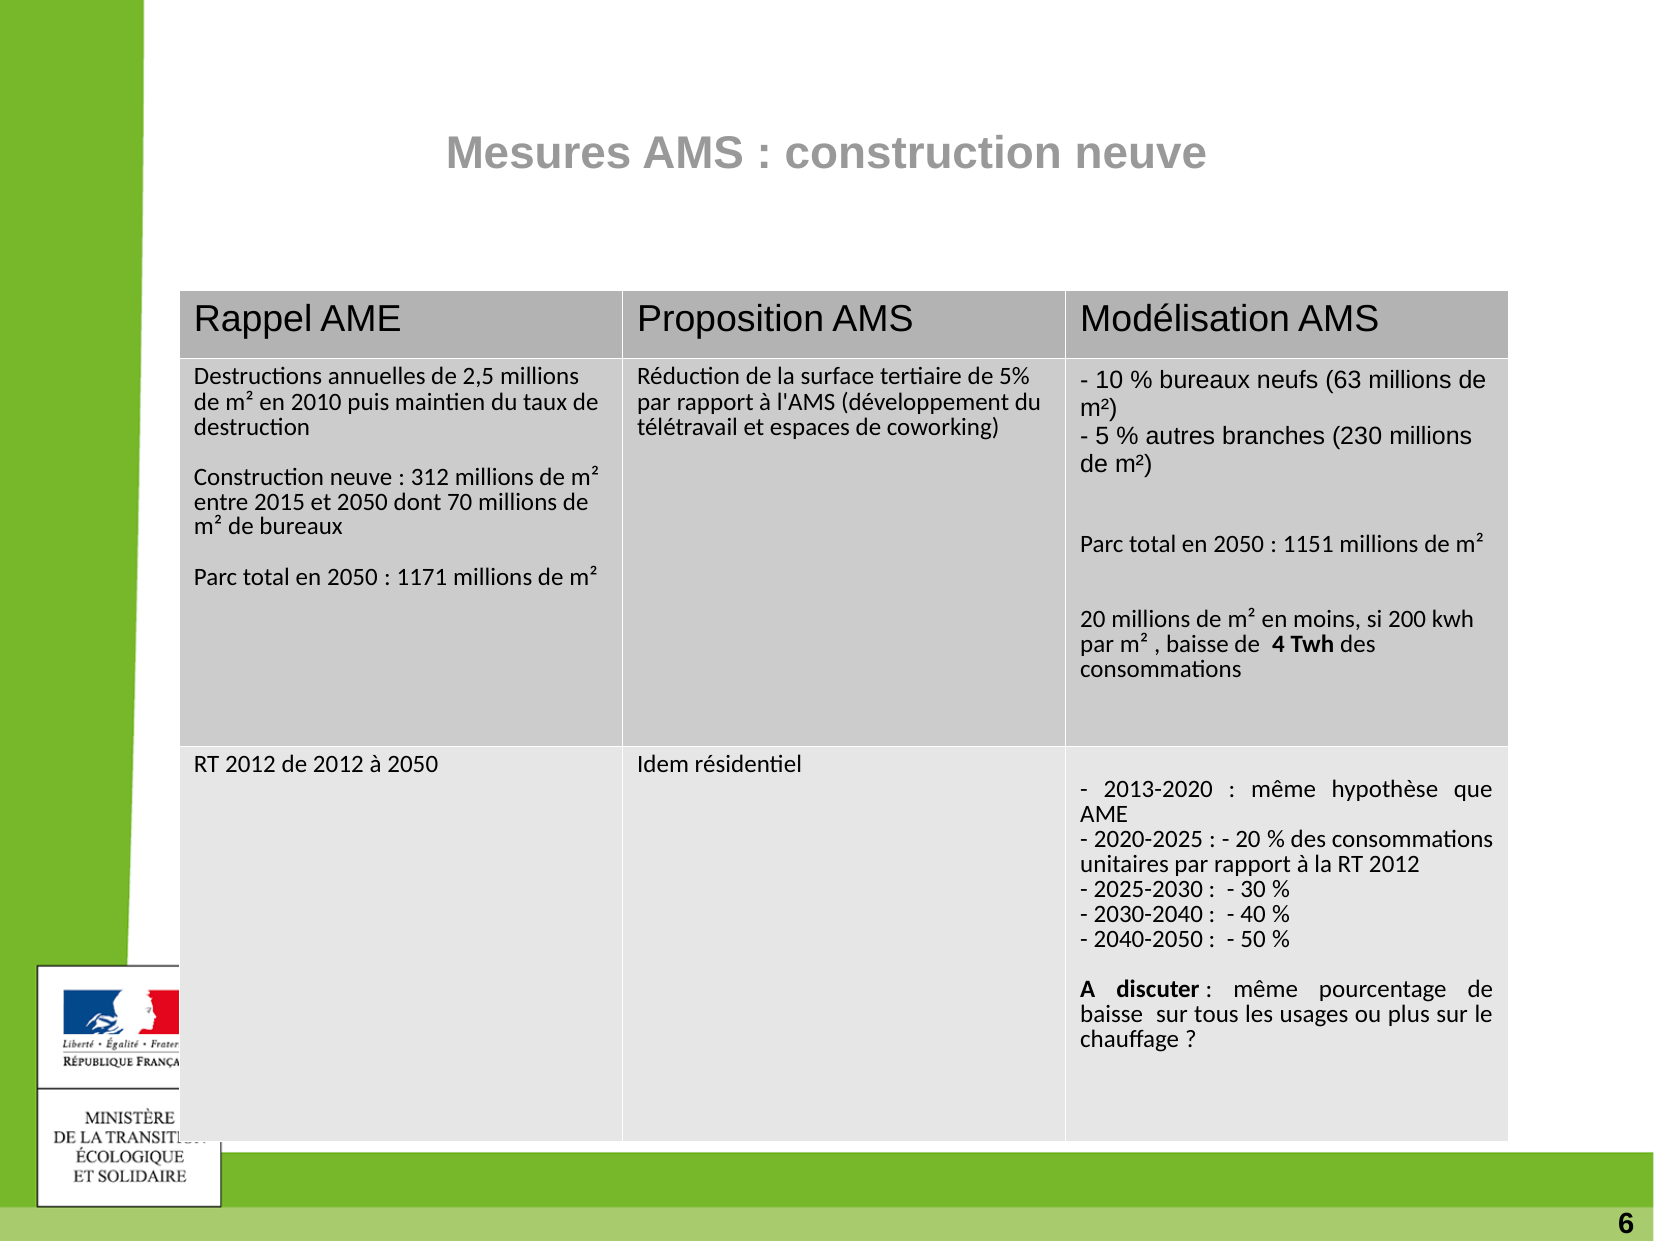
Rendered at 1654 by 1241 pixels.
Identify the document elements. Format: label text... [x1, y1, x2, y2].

table_cell RT 2012 de 2012 à 2050 [180, 747, 622, 1141]
table_header Modélisation AMS [1066, 291, 1508, 358]
title Mesures AMS : construction neuve [82, 49, 1571, 257]
table_header Rappel AME [180, 291, 622, 358]
table_cell Idem résidentiel [623, 747, 1065, 1141]
table_header Proposition AMS [623, 291, 1065, 358]
picture [0, 0, 1654, 1241]
table_cell Destructions annuelles de 2,5 millions de m² en 2010 puis maintien du taux de destruction Construction neuve : 312 millions de m² entre 2015 et 2050 dont 70 millions de m² de bureaux Parc total en 2050 : 1171 millions de m² [180, 359, 622, 746]
table_cell - 10 % bureaux neufs (63 millions de m²) - 5 % autres branches (230 millions de m²) Parc total en 2050 : 1151 millions de m² 20 millions de m² en moins, si 200 kwh par m² , baisse de 4 Twh des consommations [1066, 359, 1508, 746]
table_cell - 2013-2020 : même hypothèse que AME - 2020-2025 : - 20 % des consommations unitaires par rapport à la RT 2012 - 2025-2030 : - 30 % - 2030-2040 : - 40 % - 2040-2050 : - 50 % A discuter : même pourcentage de baisse sur tous les usages ou plus sur le chauffage ? [1066, 747, 1508, 1141]
table_cell Réduction de la surface tertiaire de 5% par rapport à l'AMS (développement du télétravail et espaces de coworking) [623, 359, 1065, 746]
